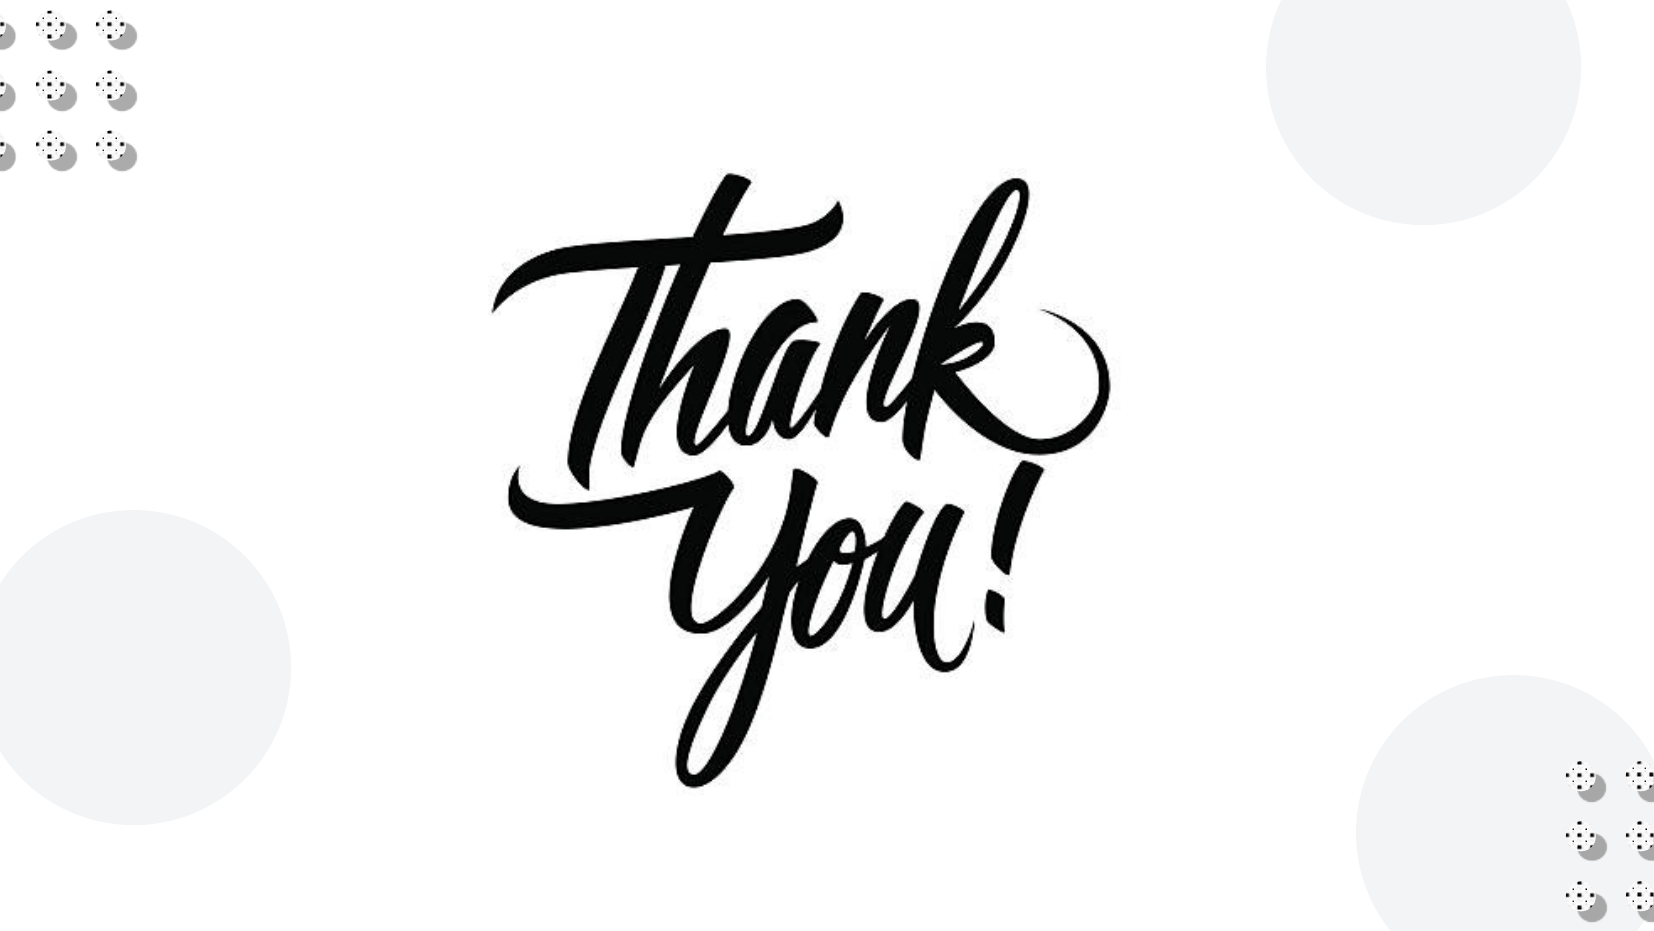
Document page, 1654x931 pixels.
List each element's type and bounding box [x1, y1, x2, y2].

picture [95, 130, 127, 161]
picture [0, 13, 6, 38]
picture [1565, 881, 1596, 912]
picture [1625, 821, 1654, 852]
picture [35, 130, 67, 161]
picture [1565, 761, 1596, 792]
picture [95, 10, 126, 41]
picture [35, 10, 66, 41]
picture [1565, 821, 1596, 852]
picture [386, 132, 1175, 796]
picture [1625, 761, 1654, 792]
picture [35, 70, 66, 101]
picture [95, 70, 126, 101]
picture [0, 133, 7, 158]
picture [0, 73, 6, 98]
picture [1625, 881, 1654, 912]
